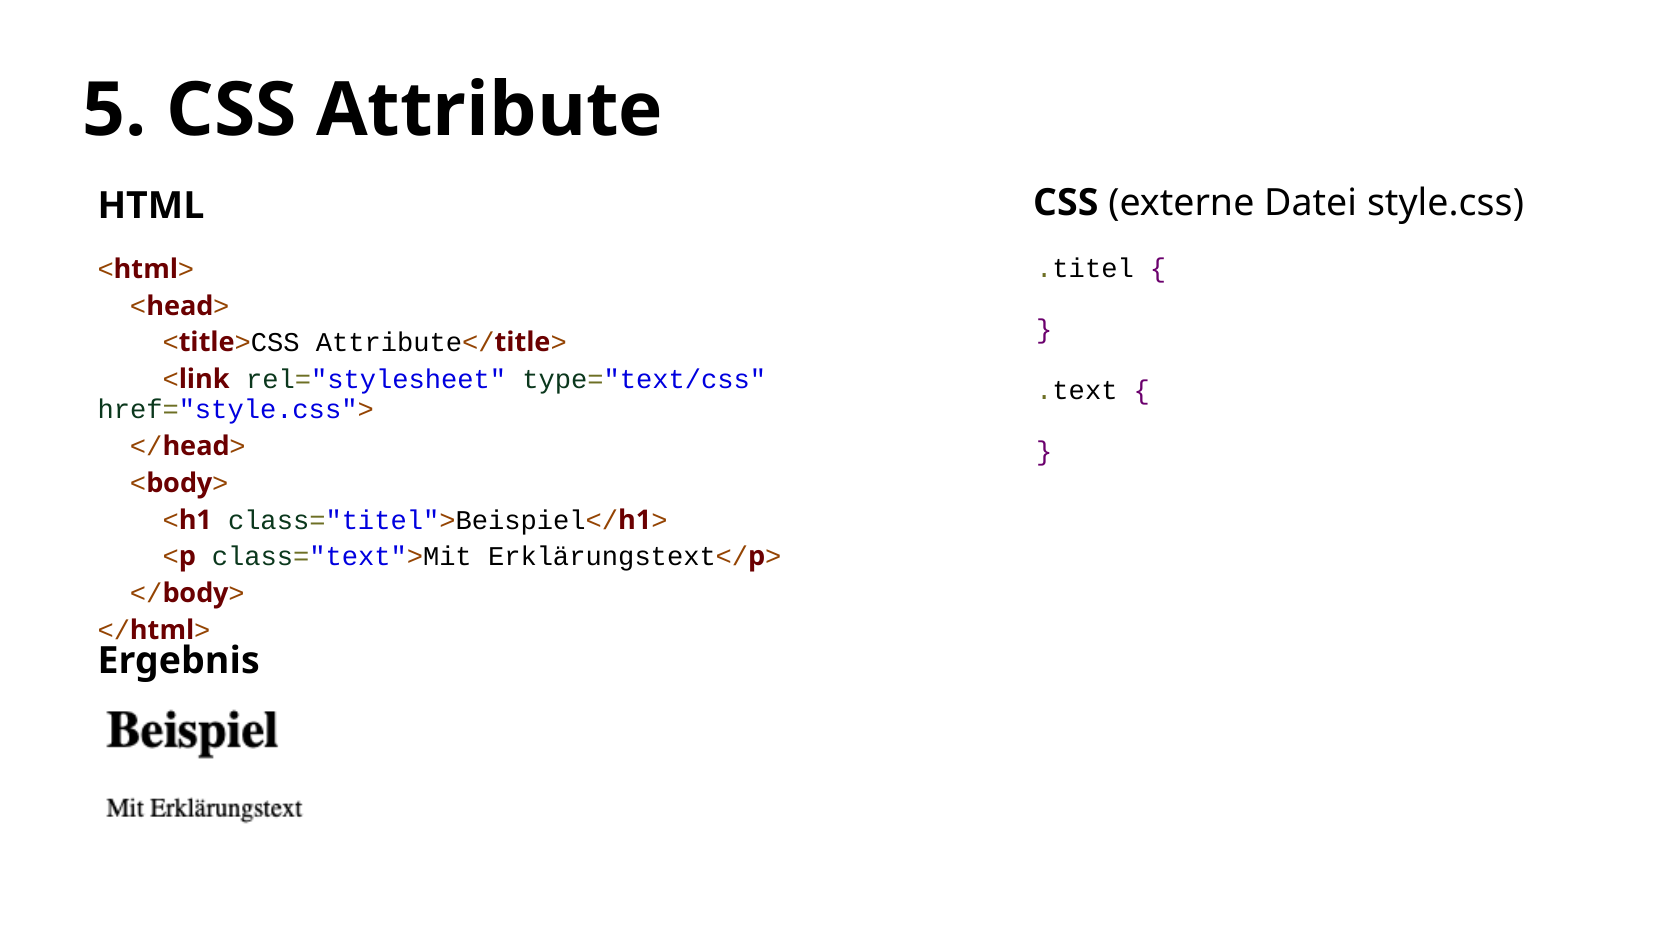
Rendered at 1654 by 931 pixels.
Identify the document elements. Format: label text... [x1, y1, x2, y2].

title 5. CSS Attribute [82, 59, 1571, 154]
picture [94, 689, 934, 851]
text_box HTML [82, 171, 207, 234]
text_box CSS (externe Datei style.css) [1018, 168, 1556, 231]
text_box <html> <head> <title>CSS Attribute</title> <link rel="stylesheet" type="text/css" href="style.css"> </head> <body> <h1 class="titel">Beispiel</h1> <p class="text">Mit Erklärungstext</p> </body> </html> [82, 242, 957, 589]
text_box .titel { } .text { } [1021, 248, 1182, 452]
text_box Ergebnis [82, 625, 256, 689]
